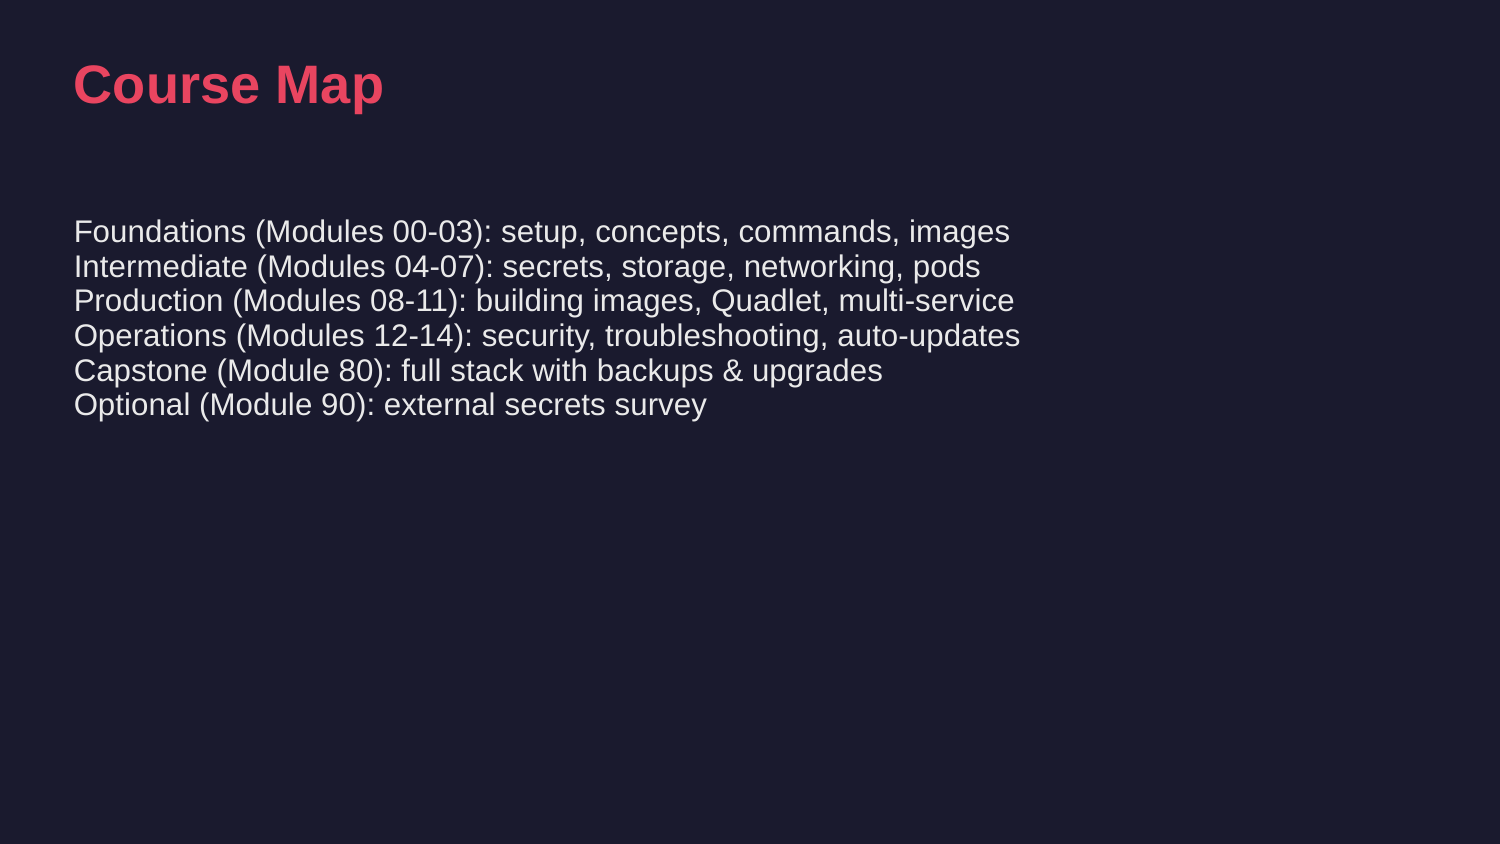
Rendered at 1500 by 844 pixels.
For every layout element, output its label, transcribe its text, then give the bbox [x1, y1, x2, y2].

title Course Map [59, 47, 1441, 166]
text_box Foundations (Modules 00-03): setup, concepts, commands, images Intermediate (Modules 04-07): secrets, storage, networking, pods Production (Modules 08-11): building images, Quadlet, multi-service Operations (Modules 12-14): security, troubleshooting, auto-updates Capstone (Module 80): full stack with backups & upgrades Optional (Module 90): external secrets survey [59, 206, 1441, 798]
